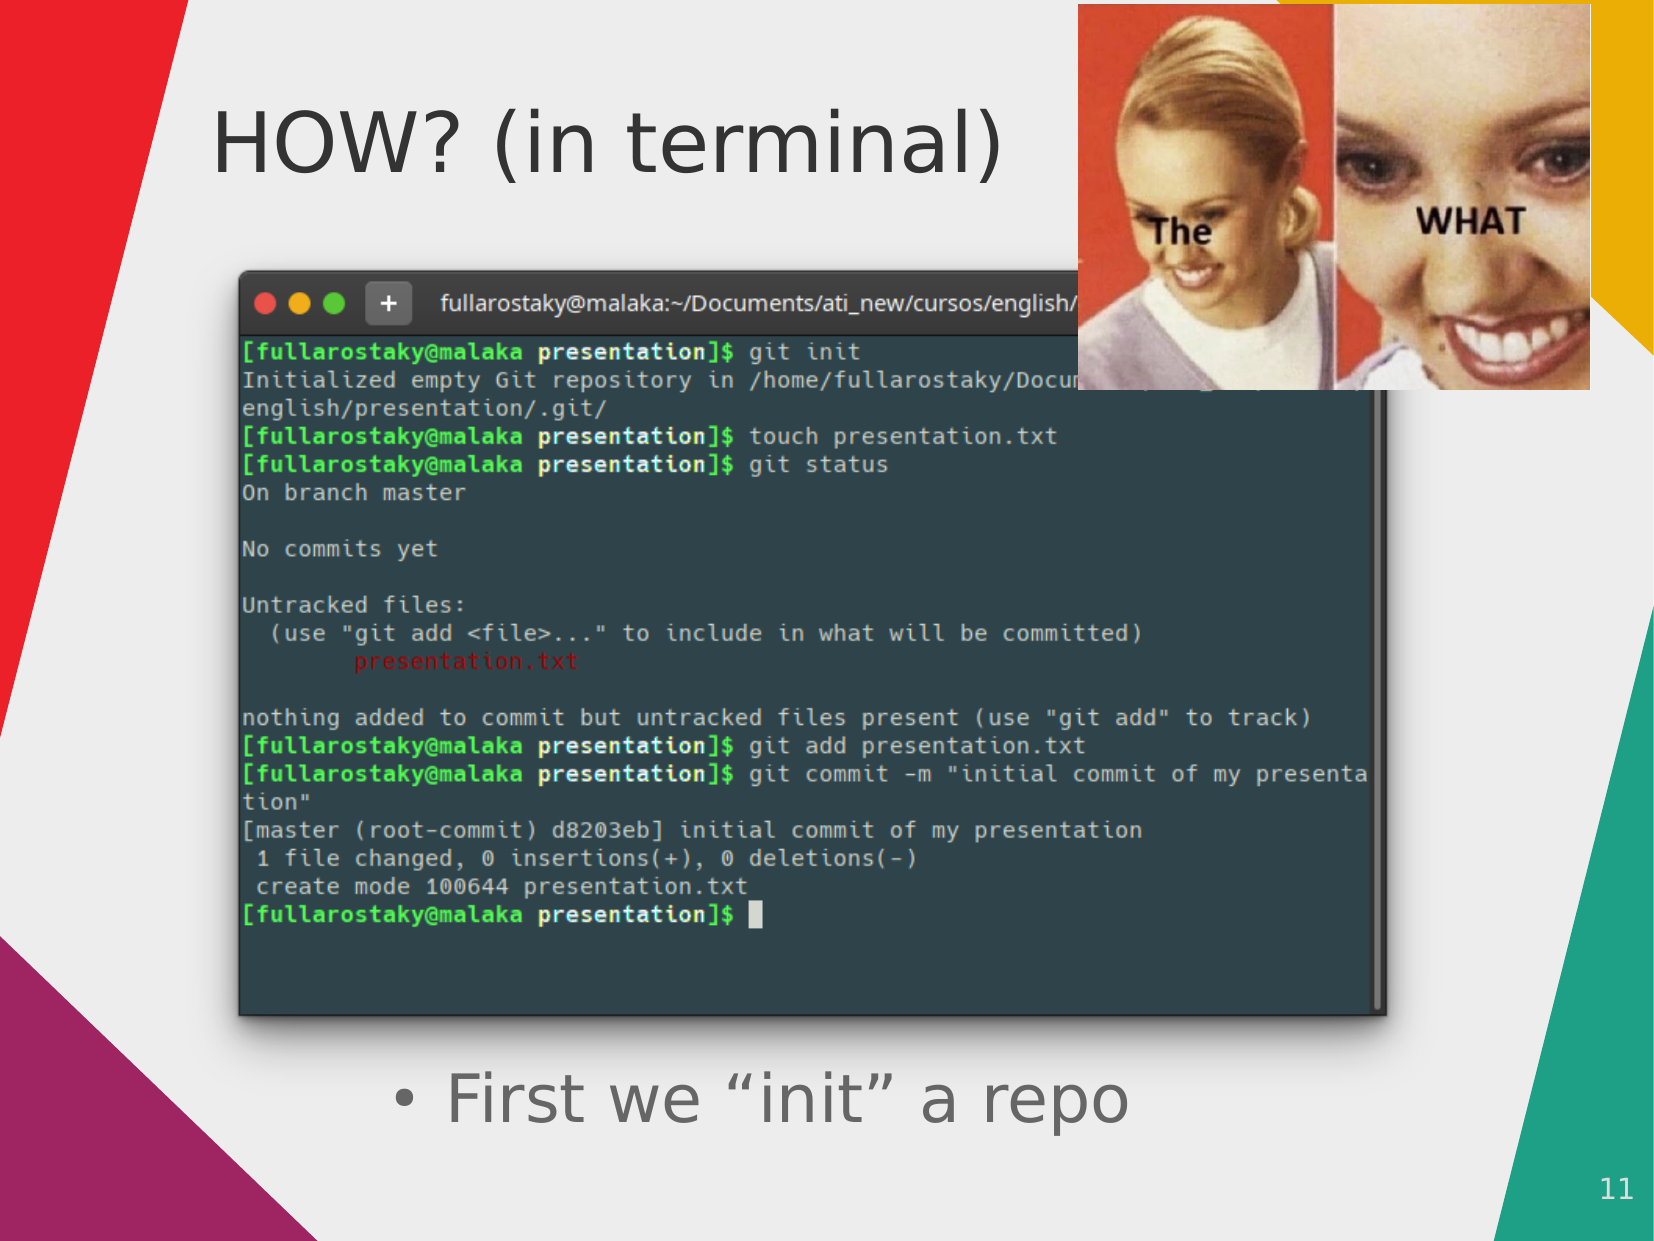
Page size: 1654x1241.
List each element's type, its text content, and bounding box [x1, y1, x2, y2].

list First we “init” a repo [375, 1060, 1291, 1186]
picture [170, 4, 1591, 1111]
title HOW? (in terminal) [0, 45, 1078, 242]
